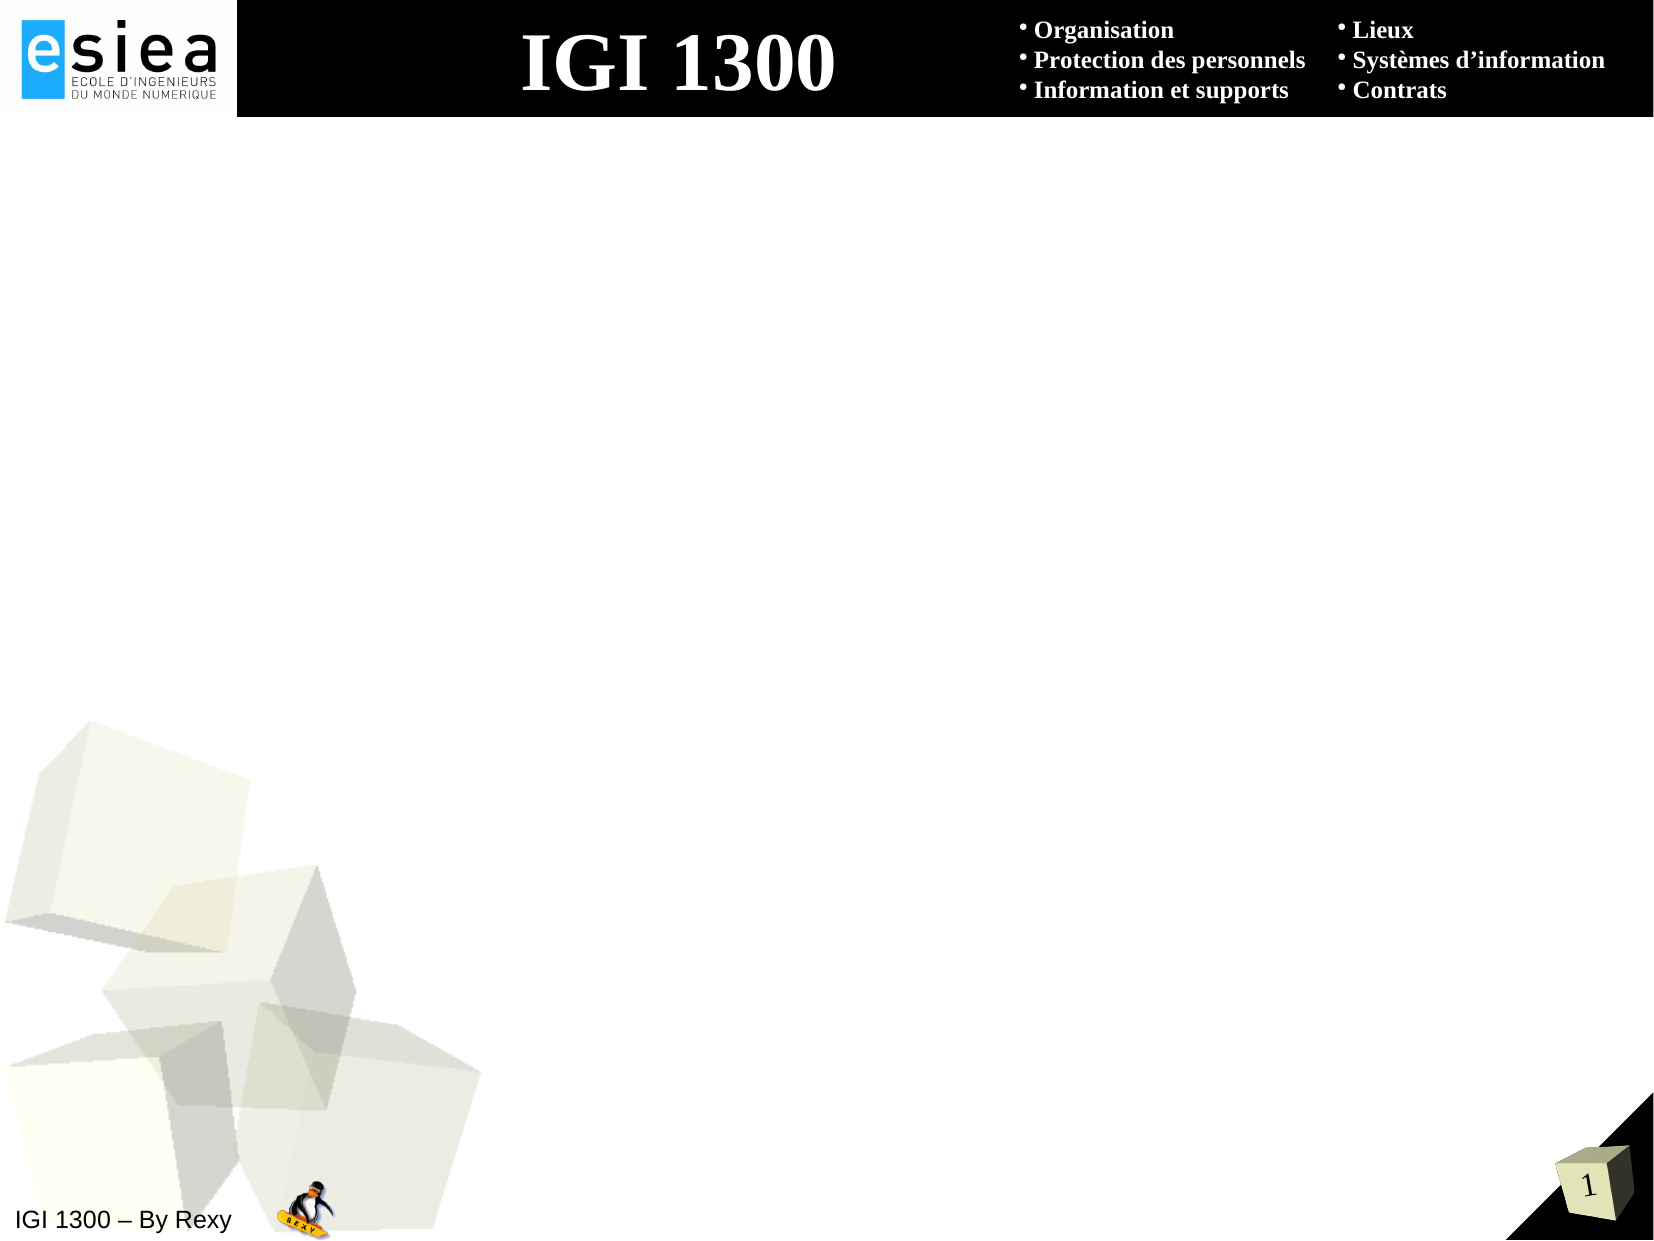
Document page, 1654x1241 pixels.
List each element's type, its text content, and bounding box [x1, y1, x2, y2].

text_box Organisation Protection des personnels Information et supports [1003, 5, 1322, 111]
picture [5, 720, 483, 1241]
picture [0, 0, 237, 119]
text_box IGI 1300 [348, 0, 1010, 115]
text_box Lieux Systèmes d’information Contrats [1322, 5, 1642, 111]
